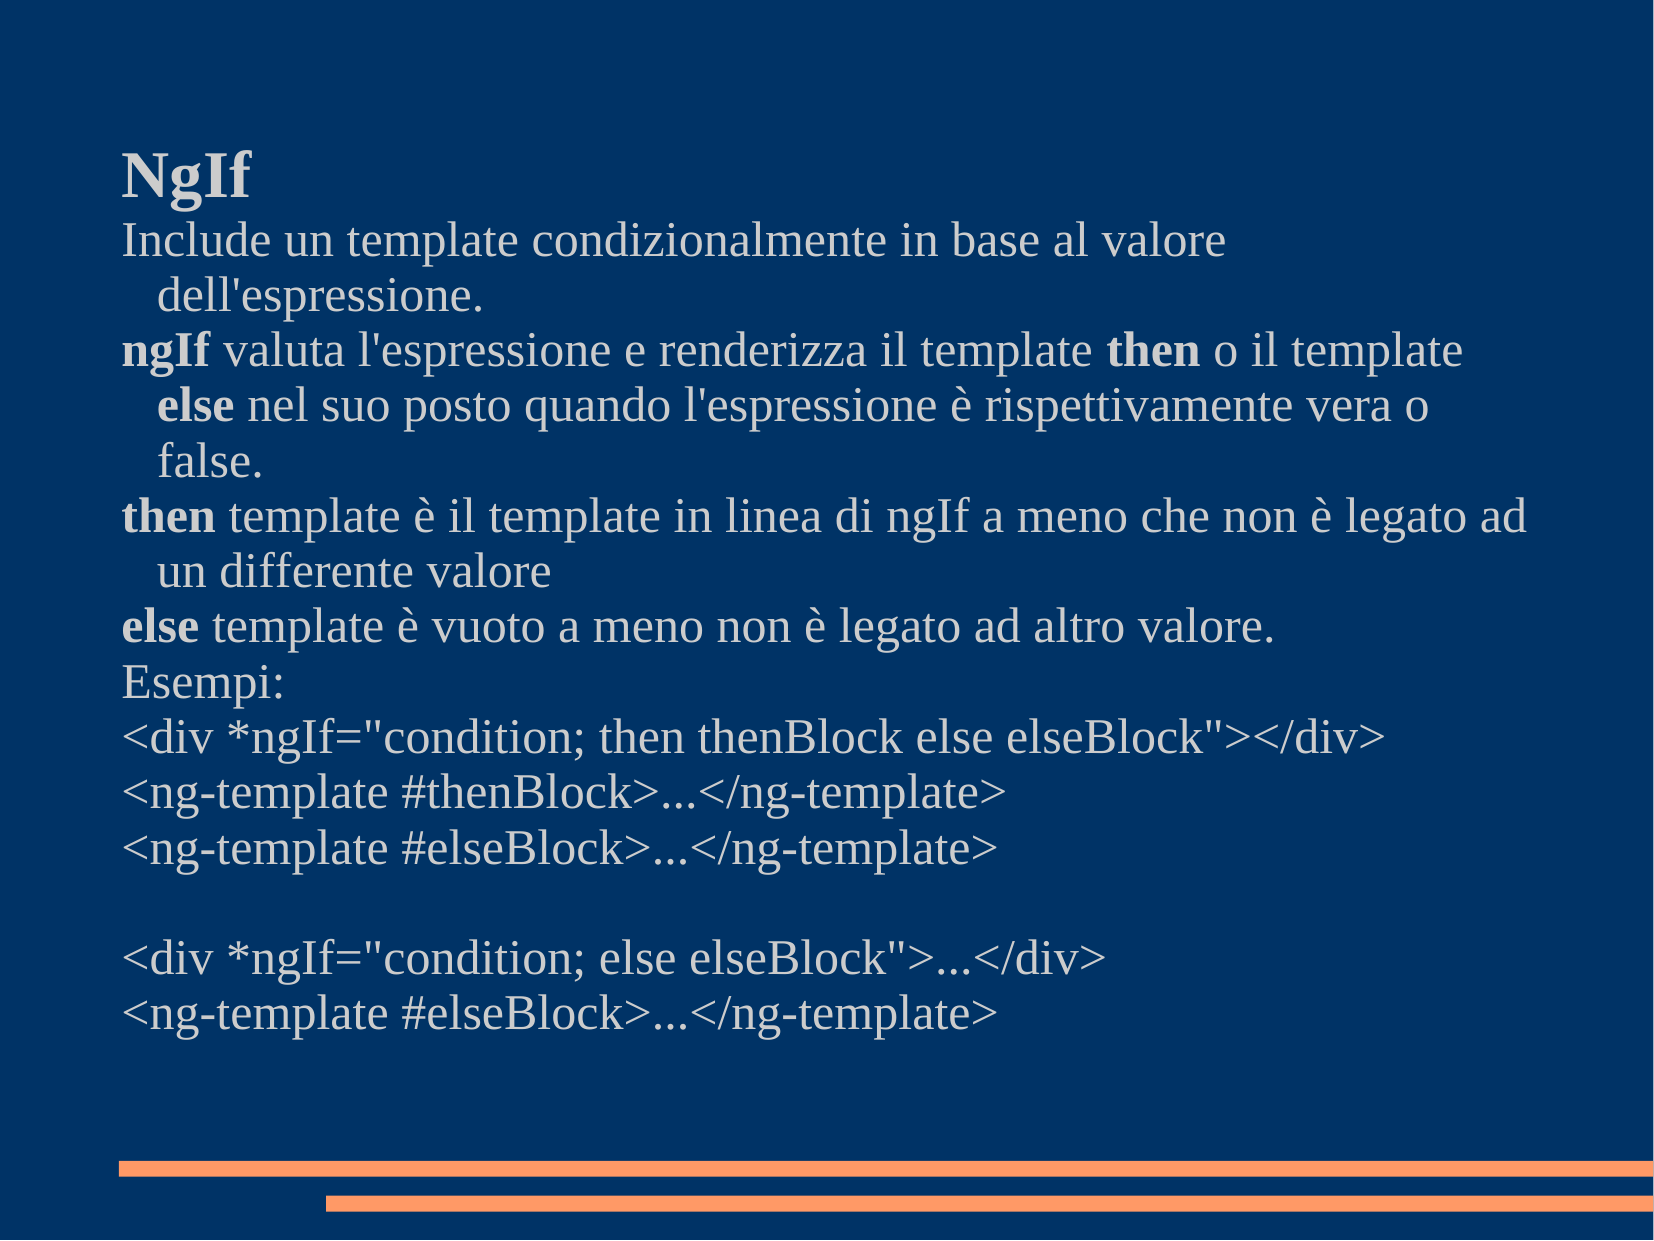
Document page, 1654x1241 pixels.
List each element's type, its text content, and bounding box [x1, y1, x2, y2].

subtitle NgIf Include un template condizionalmente in base al valore dell'espressione. ngIf valuta l'espressione e renderizza il template then o il template else nel suo posto quando l'espressione è rispettivamente vera o false. then template è il template in linea di ngIf a meno che non è legato ad un differente valore else template è vuoto a meno non è legato ad altro valore. Esempi: <div *ngIf="condition; then thenBlock else elseBlock"></div> <ng-template #thenBlock>...</ng-template> <ng-template #elseBlock>...</ng-template> <div *ngIf="condition; else elseBlock">...</div> <ng-template #elseBlock>...</ng-template> [121, 46, 1534, 1132]
